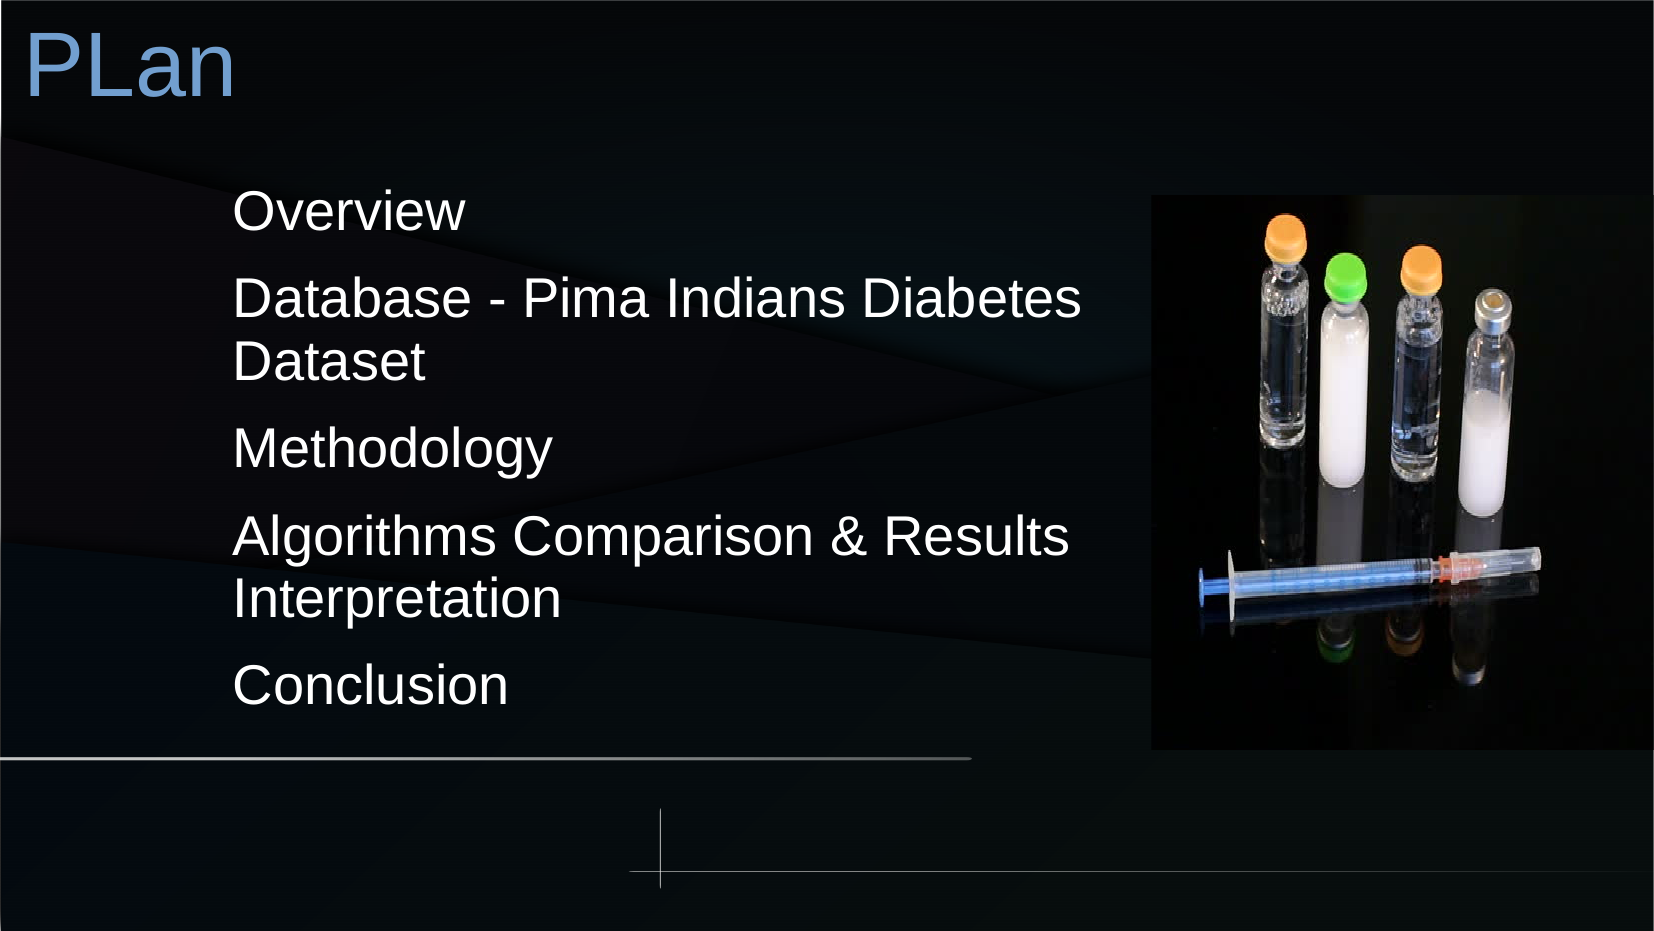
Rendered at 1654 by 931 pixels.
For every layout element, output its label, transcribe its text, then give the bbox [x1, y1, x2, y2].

title PLan [23, 11, 1589, 119]
picture [0, 0, 1654, 931]
list Overview Database - Pima Indians Diabetes Dataset Methodology Algorithms Comparison & Results Interpretation Conclusion [232, 180, 1152, 720]
